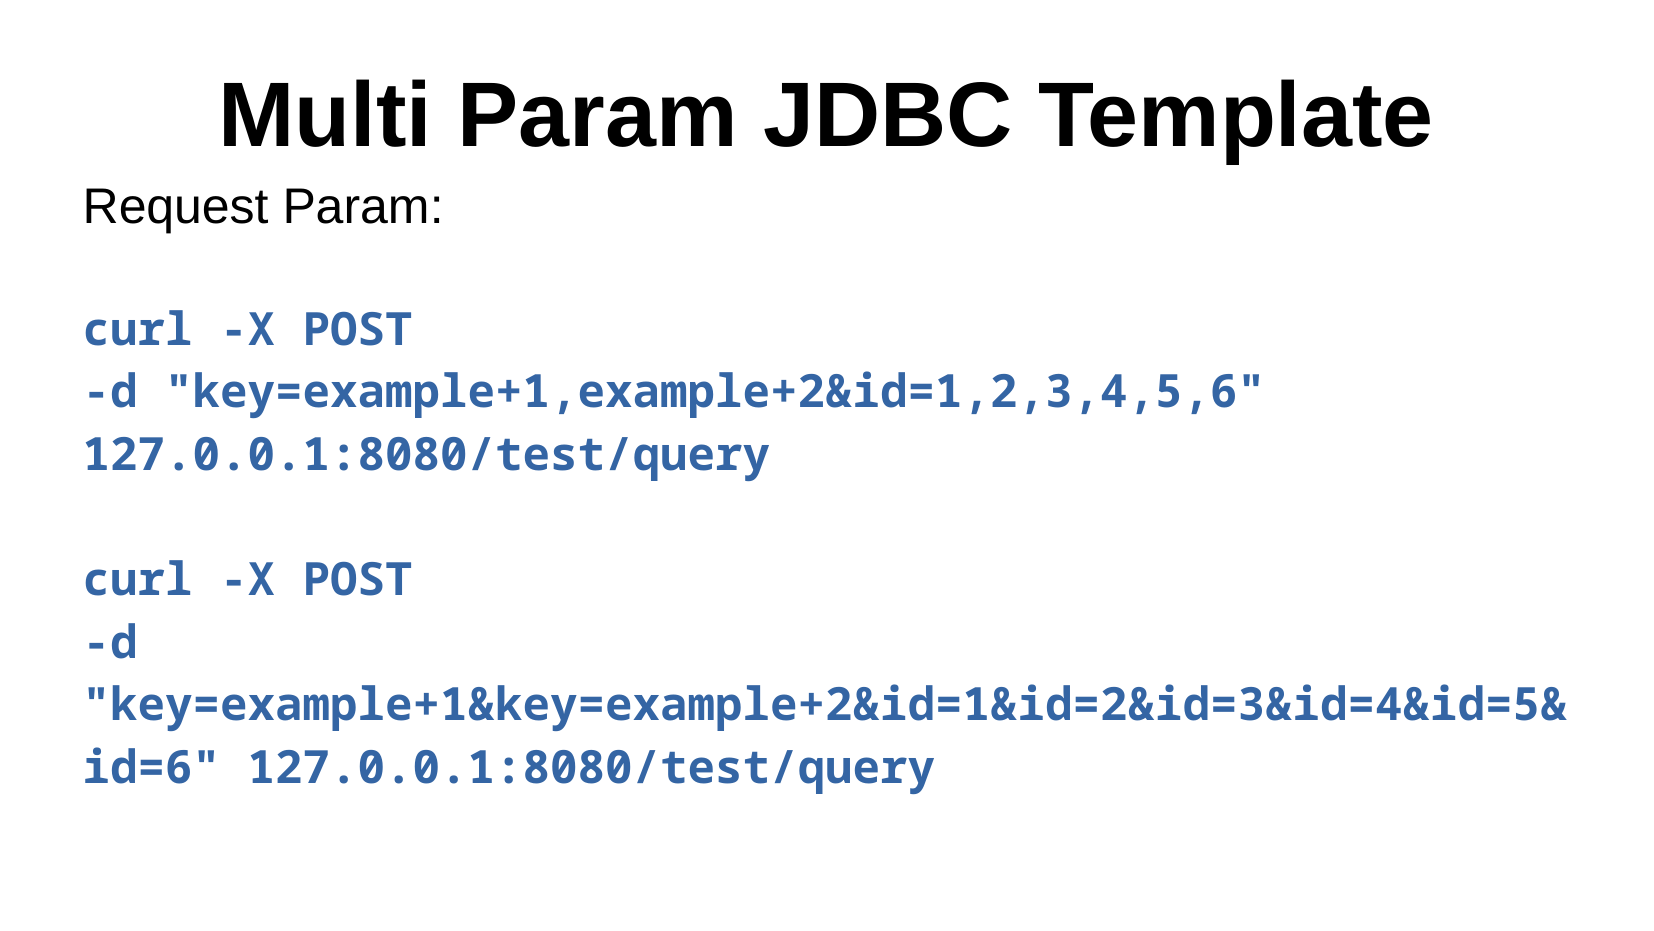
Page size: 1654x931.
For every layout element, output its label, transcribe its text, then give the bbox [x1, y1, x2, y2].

title Multi Param JDBC Template [82, 37, 1571, 193]
subtitle Request Param: curl -X POST -d "key=example+1,example+2&id=1,2,3,4,5,6" 127.0.0.1:8080/test/query curl -X POST -d "key=example+1&key=example+2&id=1&id=2&id=3&id=4&id=5&id=6" 127.0.0.1:8080/test/query [82, 217, 1571, 758]
